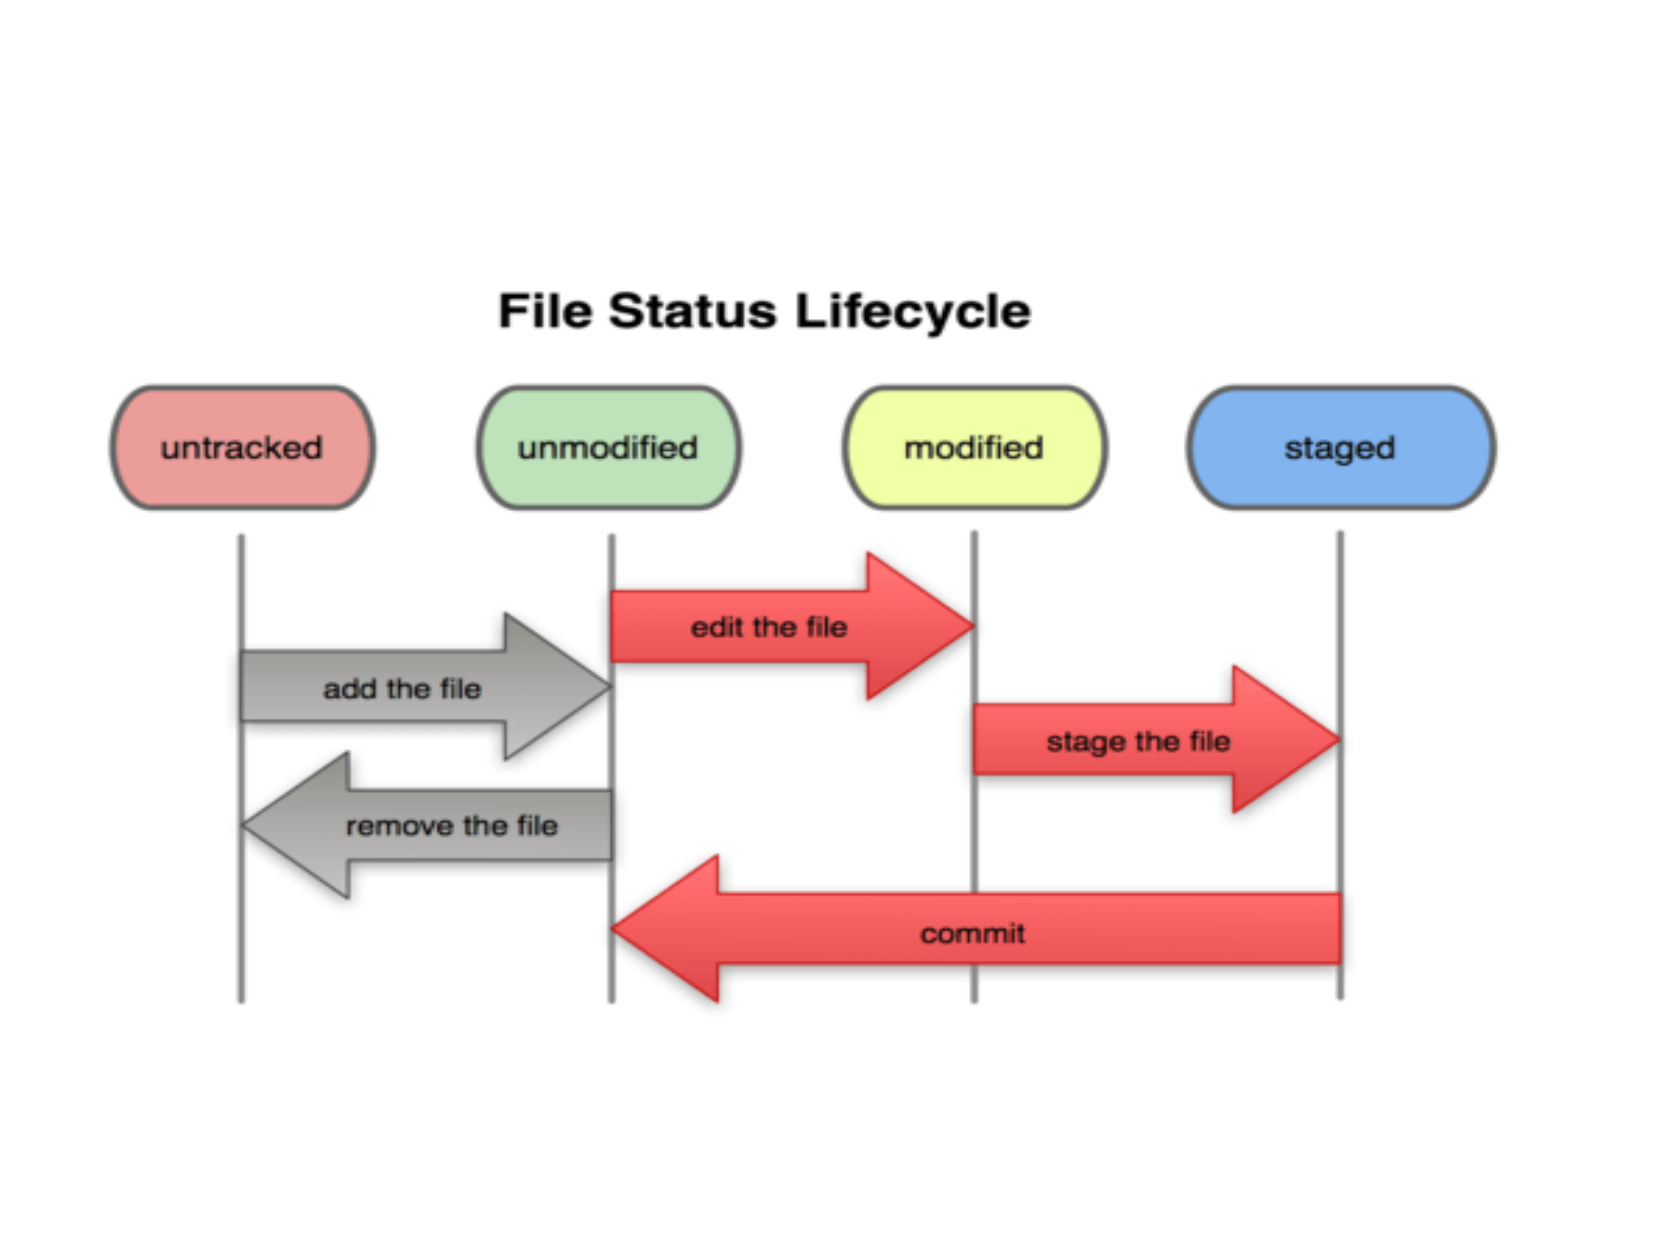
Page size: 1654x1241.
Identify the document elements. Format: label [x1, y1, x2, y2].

picture [106, 283, 1501, 1028]
